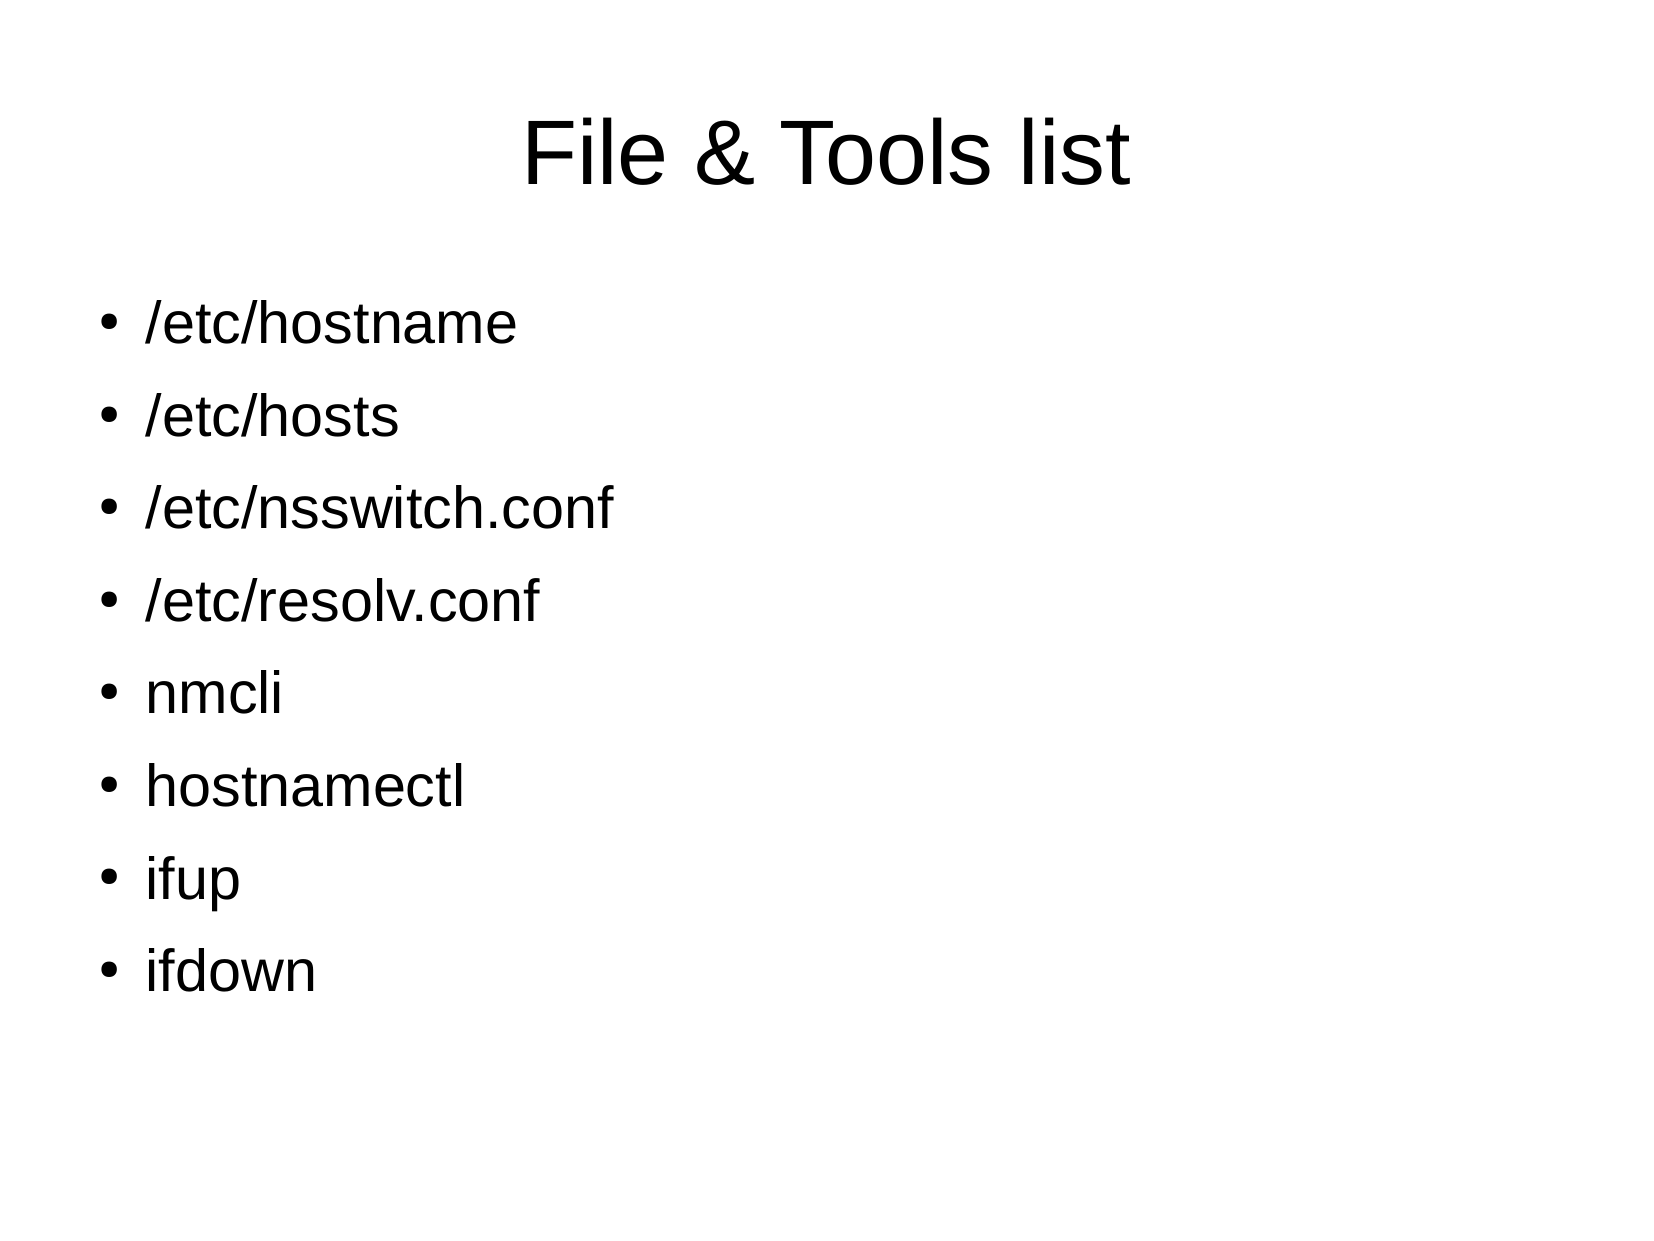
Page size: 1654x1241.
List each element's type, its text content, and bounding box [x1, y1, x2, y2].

list /etc/hostname /etc/hosts /etc/nsswitch.conf /etc/resolv.conf nmcli hostnamectl ifup ifdown [82, 290, 1571, 1010]
title File & Tools list [82, 49, 1571, 257]
